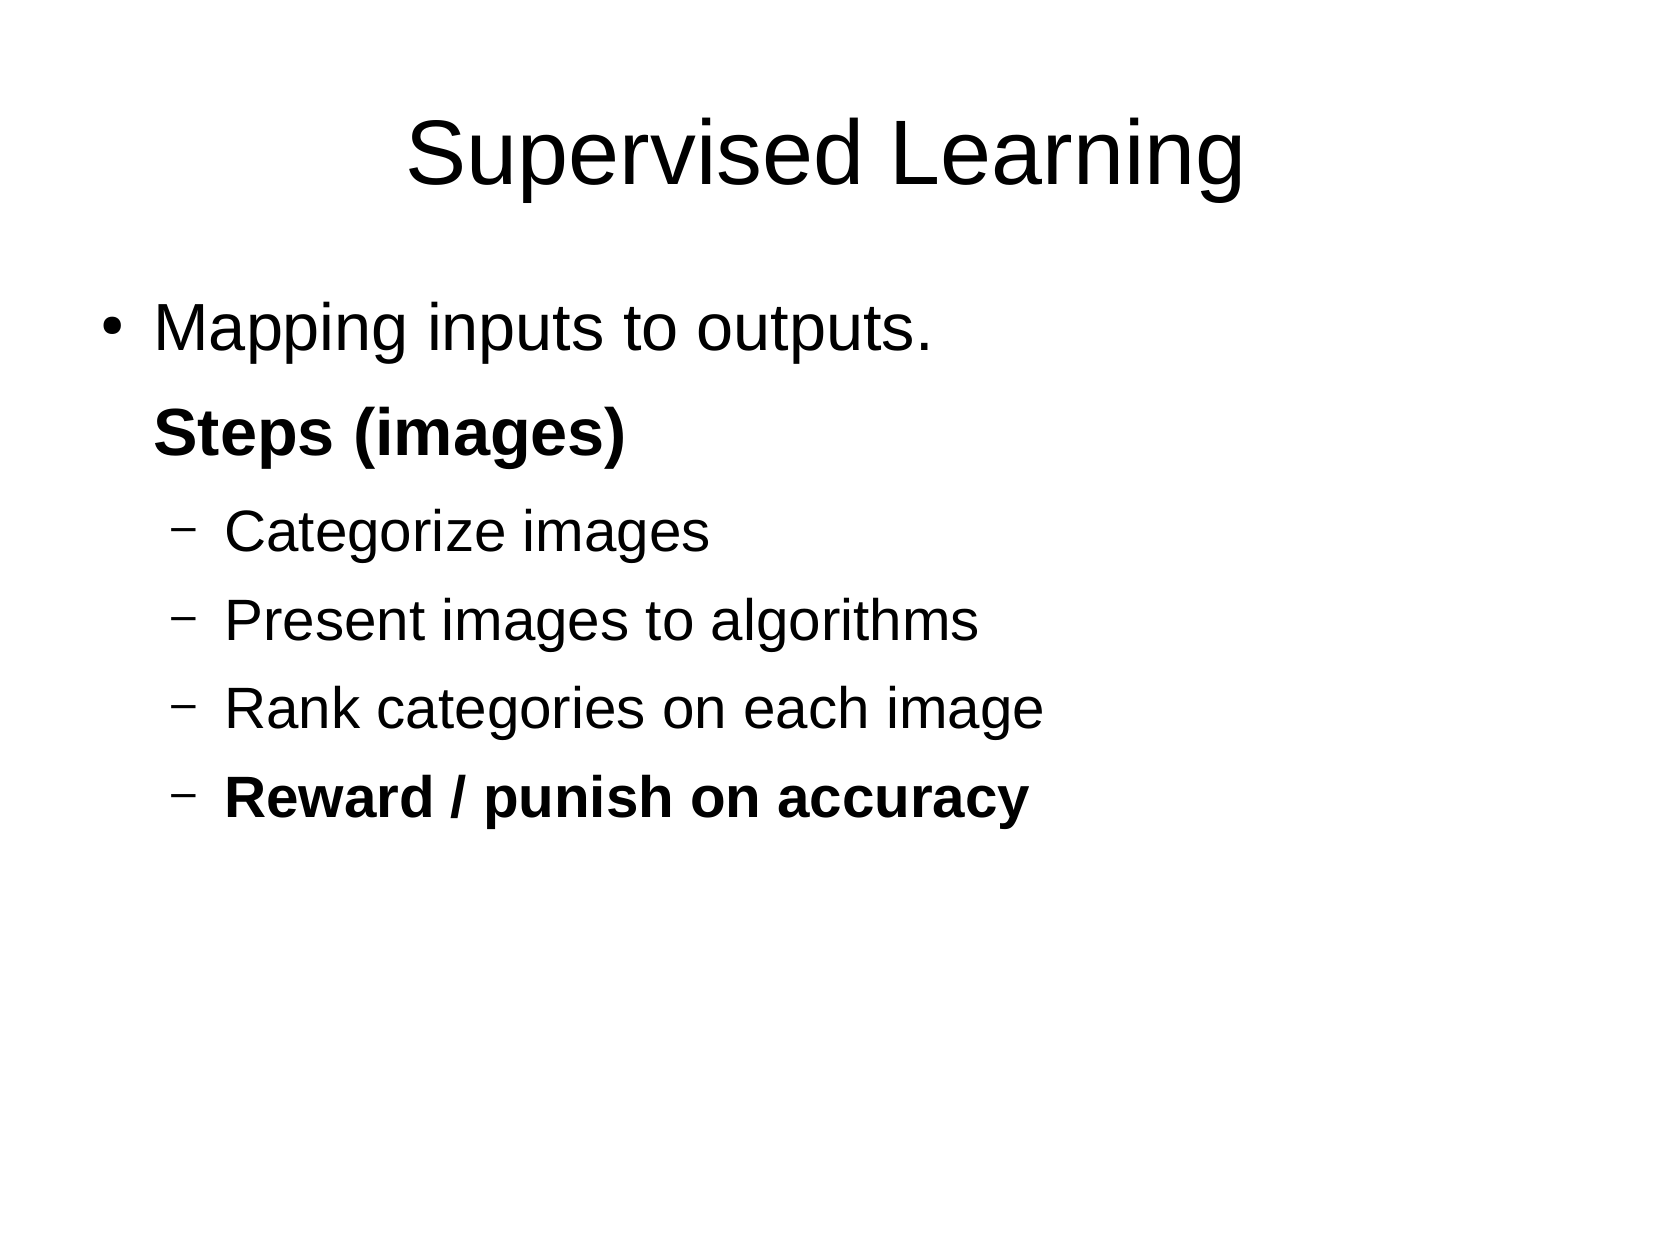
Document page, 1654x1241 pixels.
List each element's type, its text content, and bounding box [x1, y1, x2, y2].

list Mapping inputs to outputs. Steps (images) Categorize images Present images to algorithms Rank categories on each image Reward / punish on accuracy [82, 290, 1571, 1010]
title Supervised Learning [82, 49, 1571, 257]
